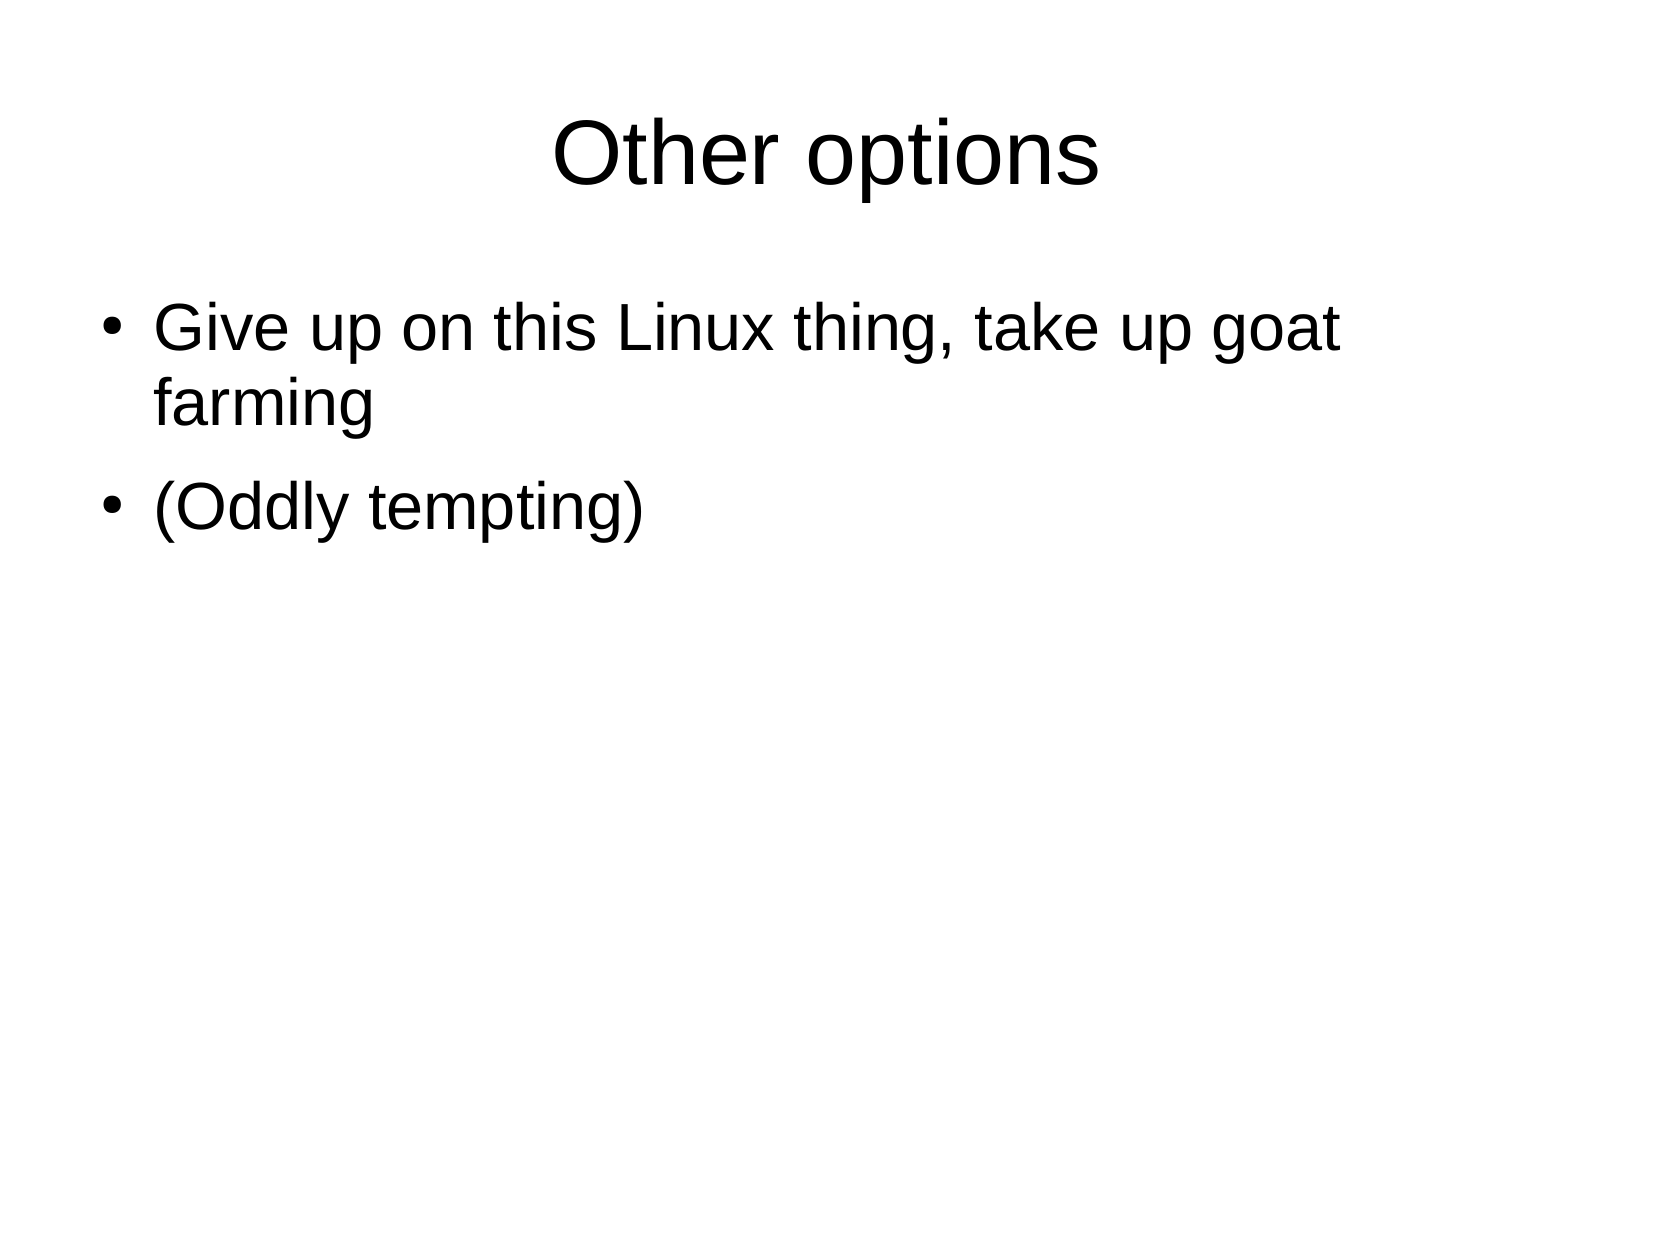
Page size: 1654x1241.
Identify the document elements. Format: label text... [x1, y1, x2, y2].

list Give up on this Linux thing, take up goat farming (Oddly tempting) [82, 290, 1538, 1010]
title Other options [82, 49, 1571, 257]
